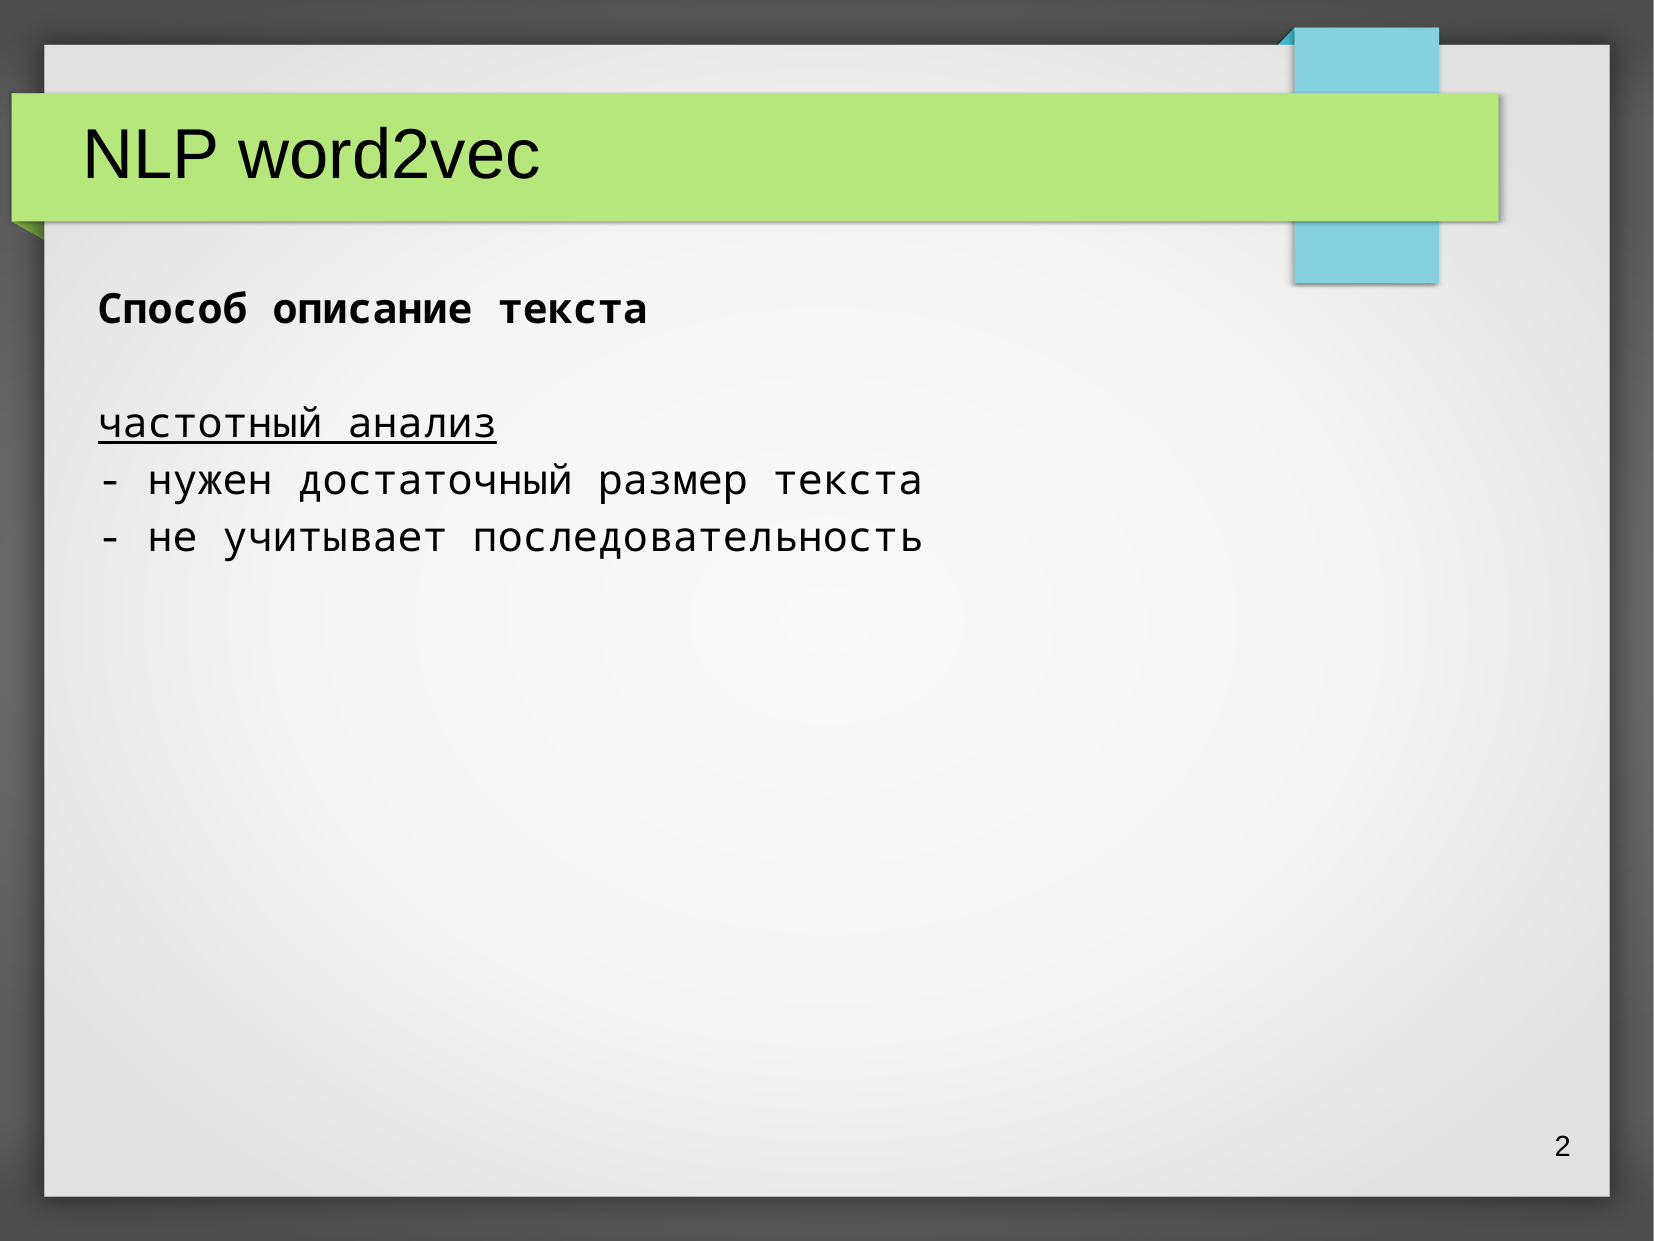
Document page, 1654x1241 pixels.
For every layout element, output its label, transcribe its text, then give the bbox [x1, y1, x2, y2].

title NLP word2vec [82, 118, 1406, 189]
text_box Способ описание текста частотный анализ - нужен достаточный размер текста - не учитывает последовательность [82, 271, 1607, 1072]
picture [0, 0, 1654, 1241]
